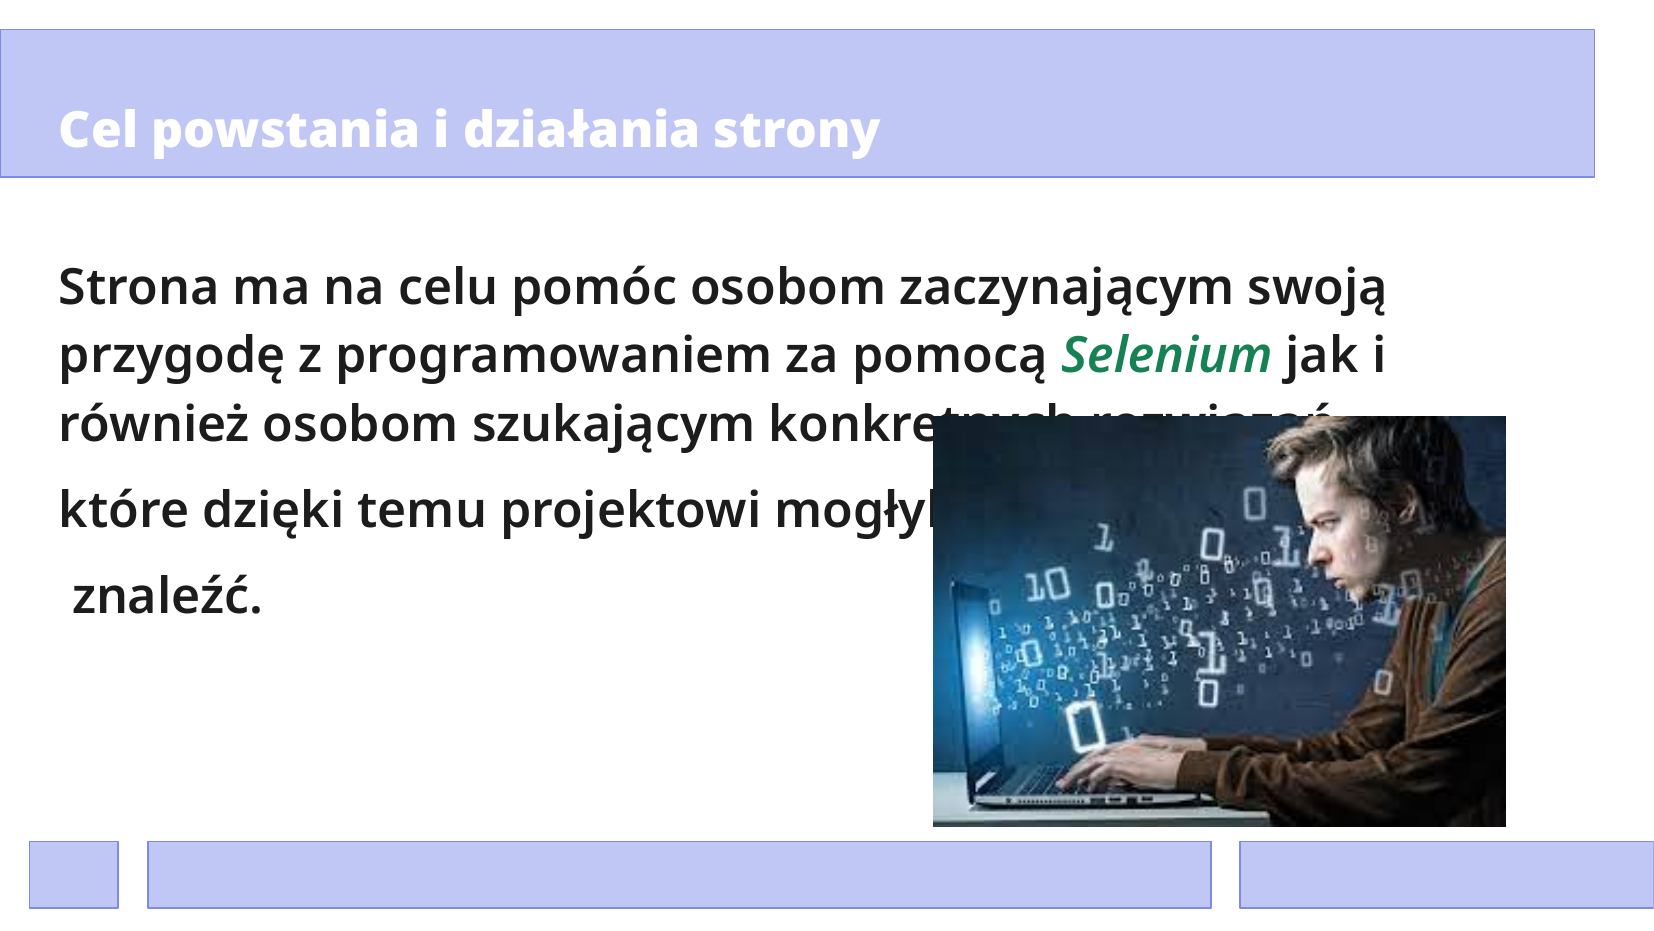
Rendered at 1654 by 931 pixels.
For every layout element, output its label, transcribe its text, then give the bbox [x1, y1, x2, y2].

list Strona ma na celu pomóc osobom zaczynającym swoją przygodę z programowaniem za pomocą Selenium jak i również osobom szukającym konkretnych rozwiązań, które dzięki temu projektowi mogłyby znaleźć. [59, 250, 1536, 827]
title Cel powstania i działania strony [59, 44, 1595, 163]
picture [933, 416, 1506, 827]
